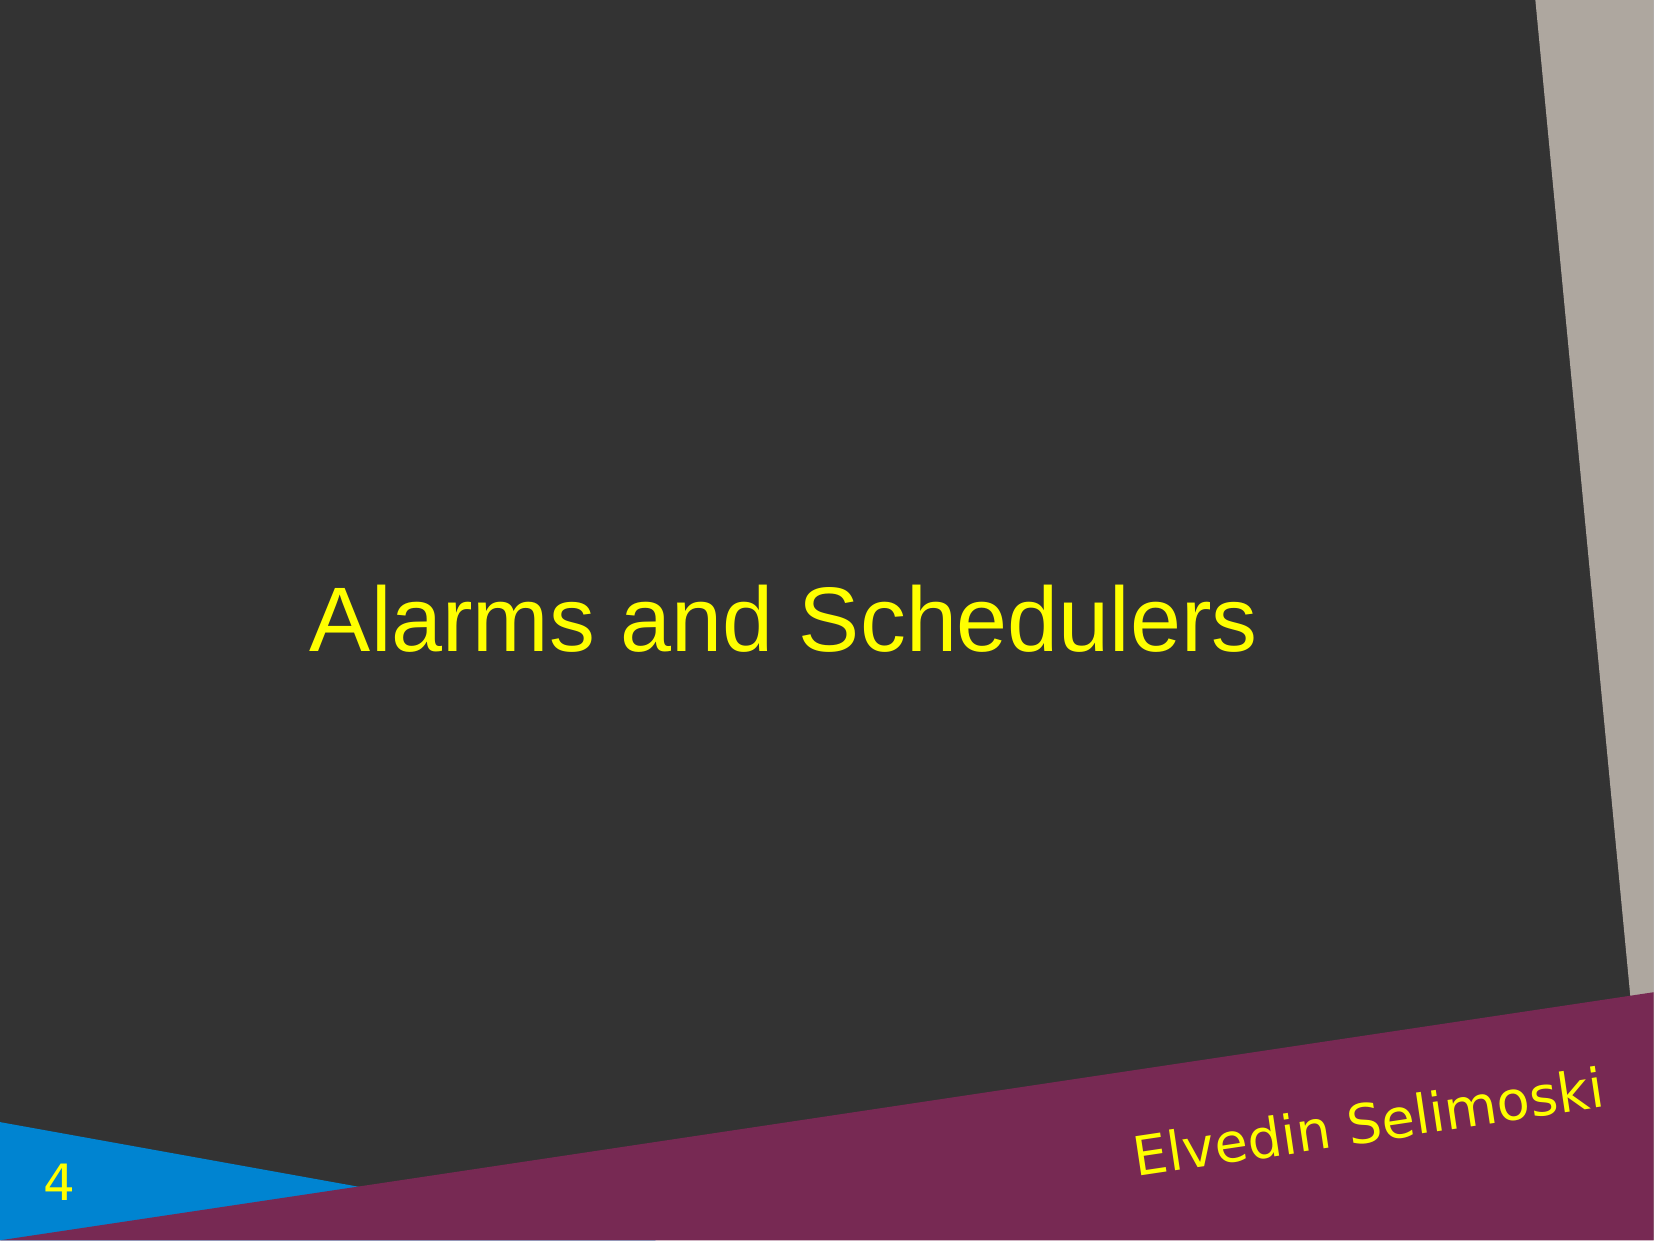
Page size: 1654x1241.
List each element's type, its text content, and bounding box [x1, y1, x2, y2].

text_box Elvedin Selimoski [1052, 1015, 1629, 1239]
title Alarms and Schedulers [53, 407, 1542, 833]
